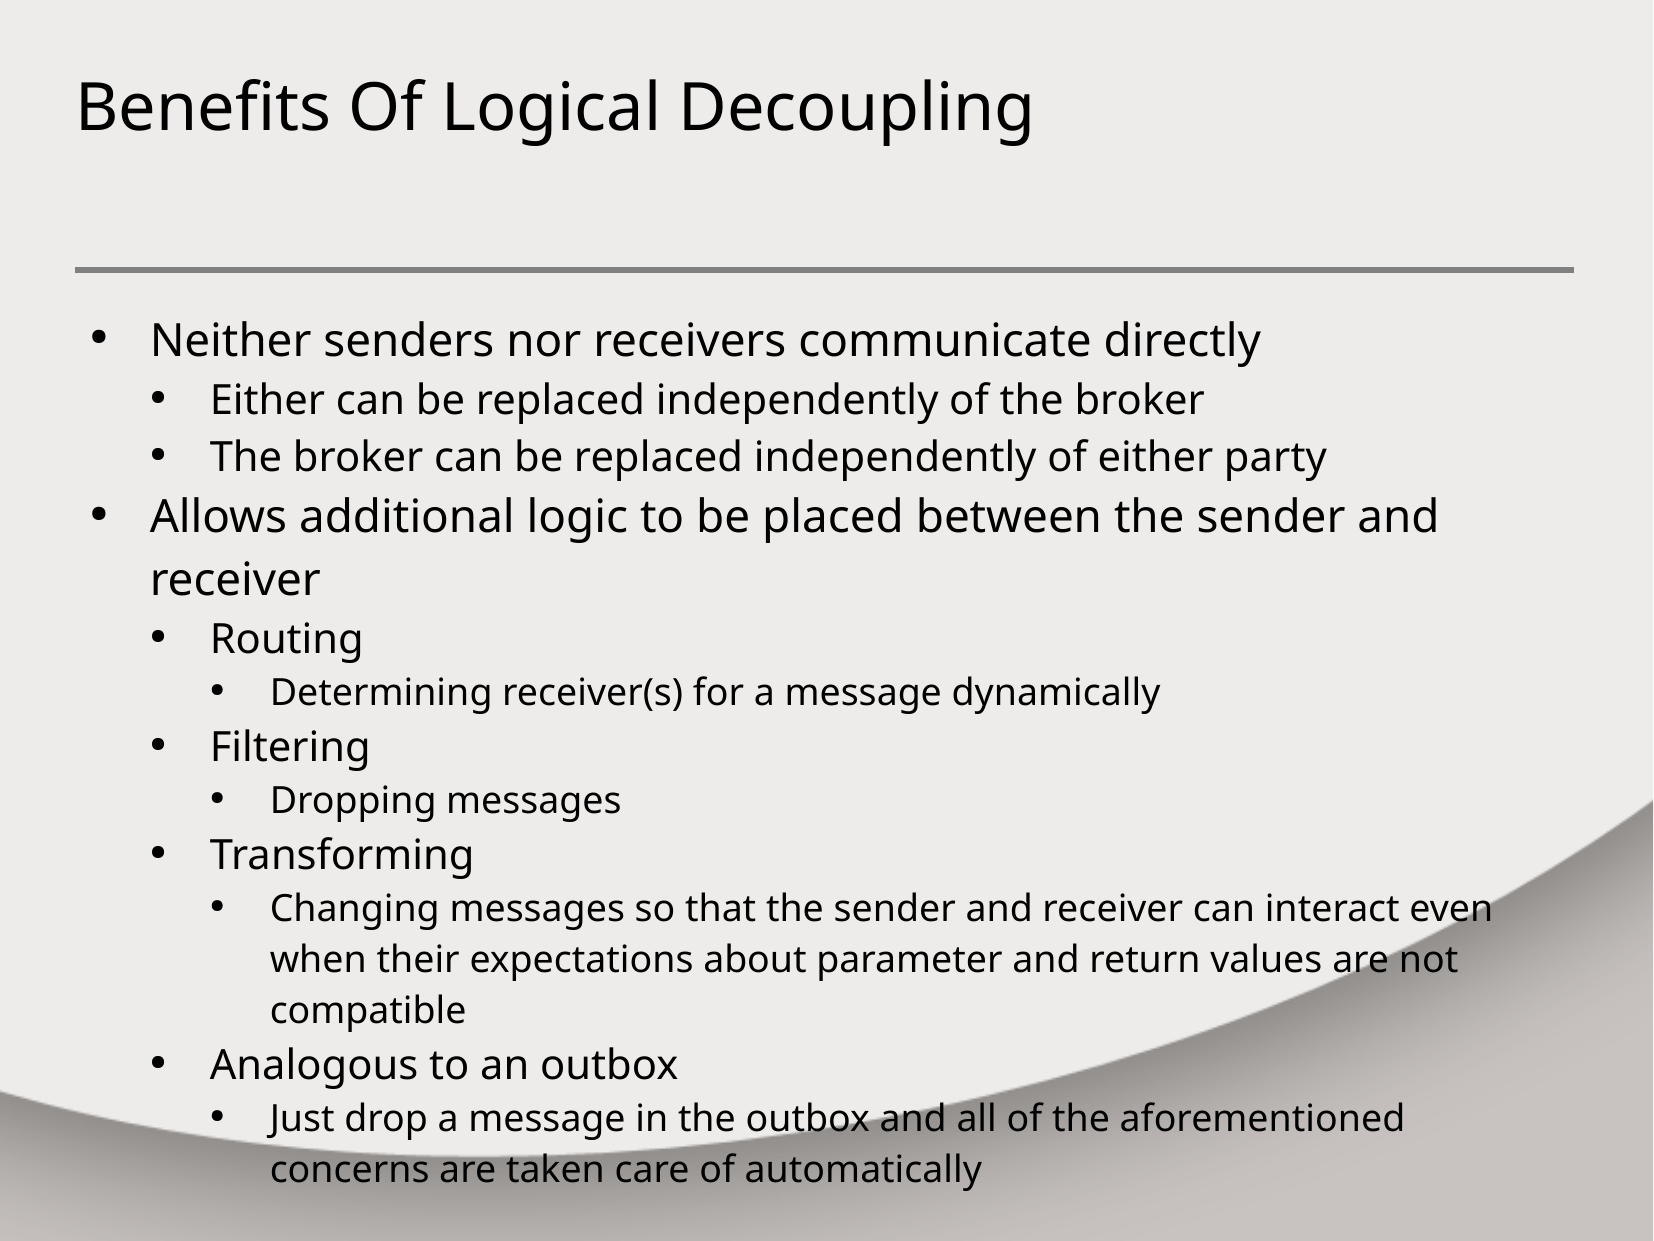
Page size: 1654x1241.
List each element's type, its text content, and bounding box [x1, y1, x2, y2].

picture [0, 0, 1654, 1241]
title Benefits Of Logical Decoupling [75, 75, 1576, 226]
text_box Neither senders nor receivers communicate directly Either can be replaced independently of the broker The broker can be replaced independently of either party Allows additional logic to be placed between the sender and receiver Routing Determining receiver(s) for a message dynamically Filtering Dropping messages Transforming Changing messages so that the sender and receiver can interact even when their expectations about parameter and return values are not compatible Analogous to an outbox Just drop a message in the outbox and all of the aforementioned concerns are taken care of automatically [75, 299, 1575, 1163]
